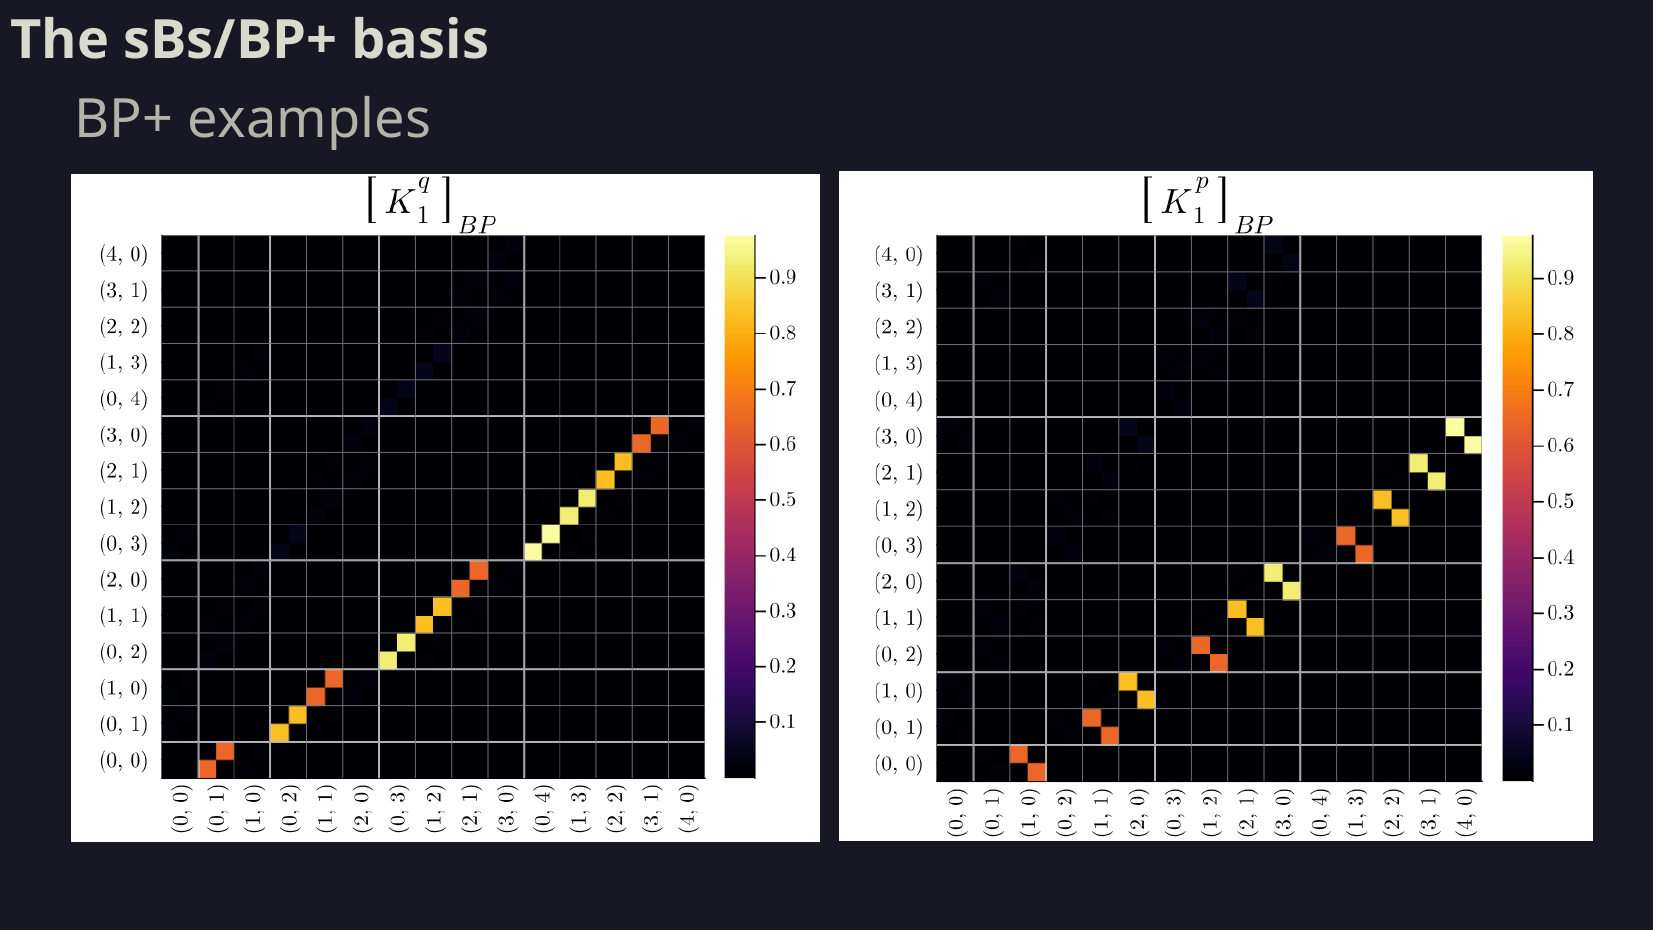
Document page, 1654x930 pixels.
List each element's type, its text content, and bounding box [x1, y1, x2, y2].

text_box The sBs/BP+ basis [10, 0, 1635, 80]
text_box BP+ examples [74, 79, 810, 155]
picture [71, 174, 820, 843]
picture [839, 170, 1593, 841]
